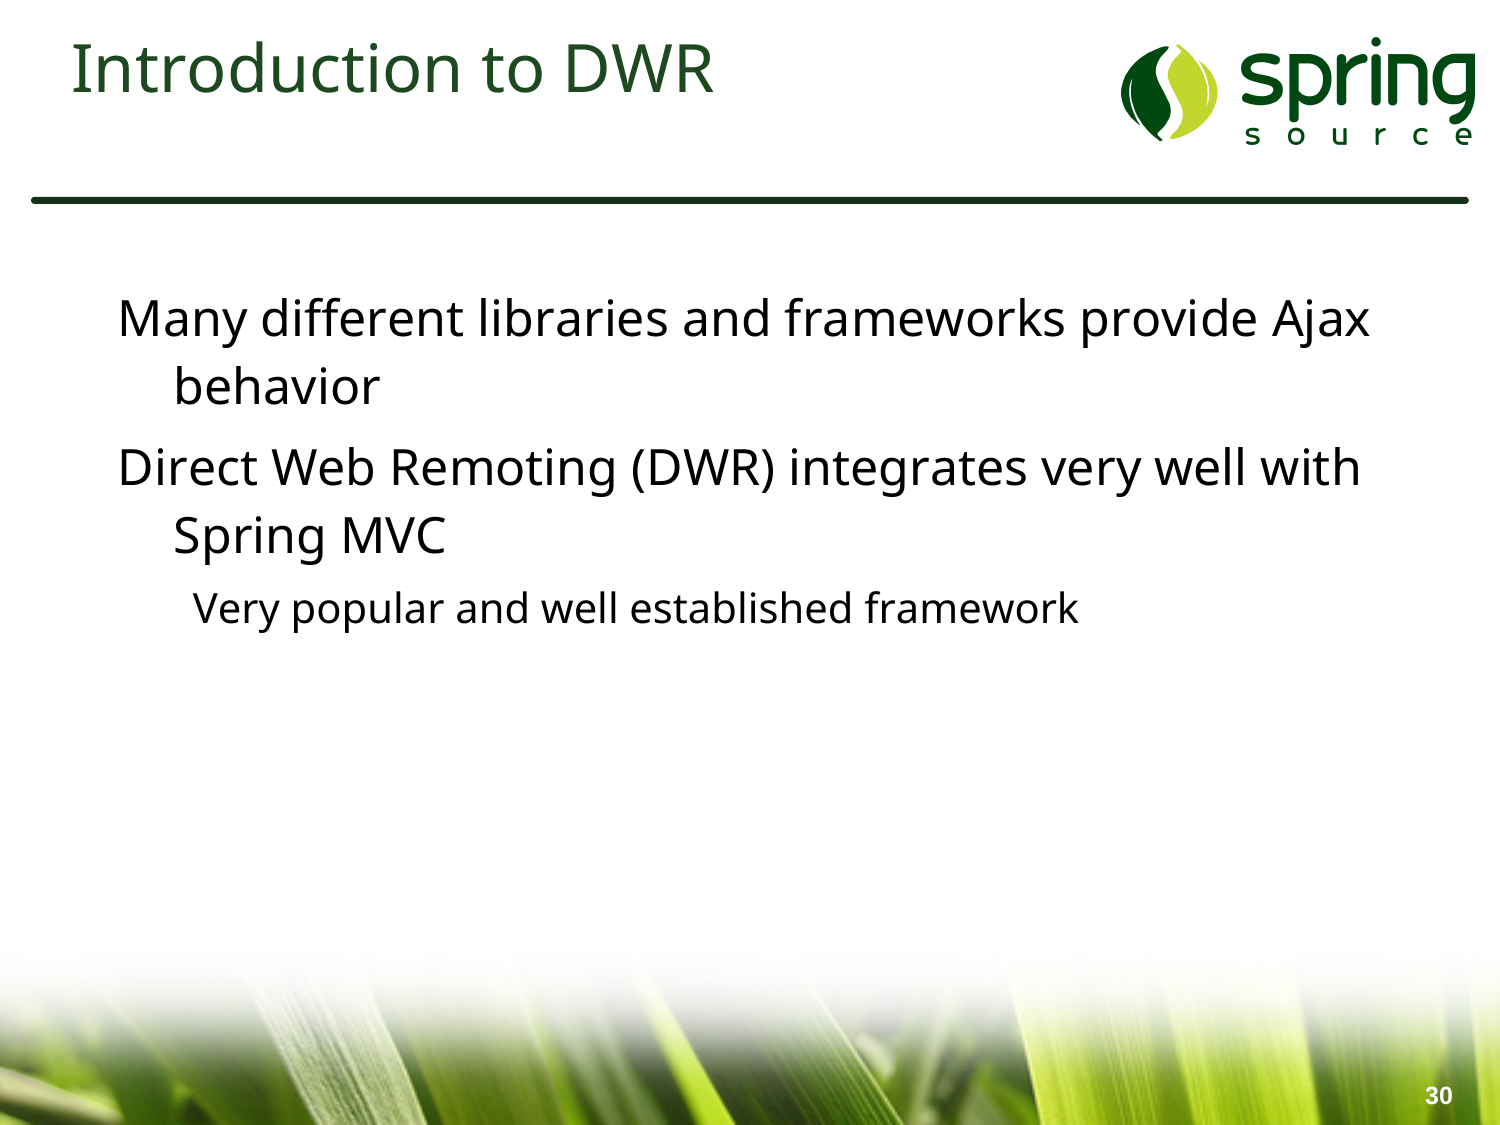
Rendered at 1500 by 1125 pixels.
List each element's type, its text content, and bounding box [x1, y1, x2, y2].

picture [1121, 37, 1475, 145]
title Introduction to DWR [56, 13, 1089, 176]
list Many different libraries and frameworks provide Ajax behavior Direct Web Remoting (DWR) integrates very well with Spring MVC Very popular and well established framework [103, 275, 1394, 938]
picture [0, 944, 1500, 1125]
